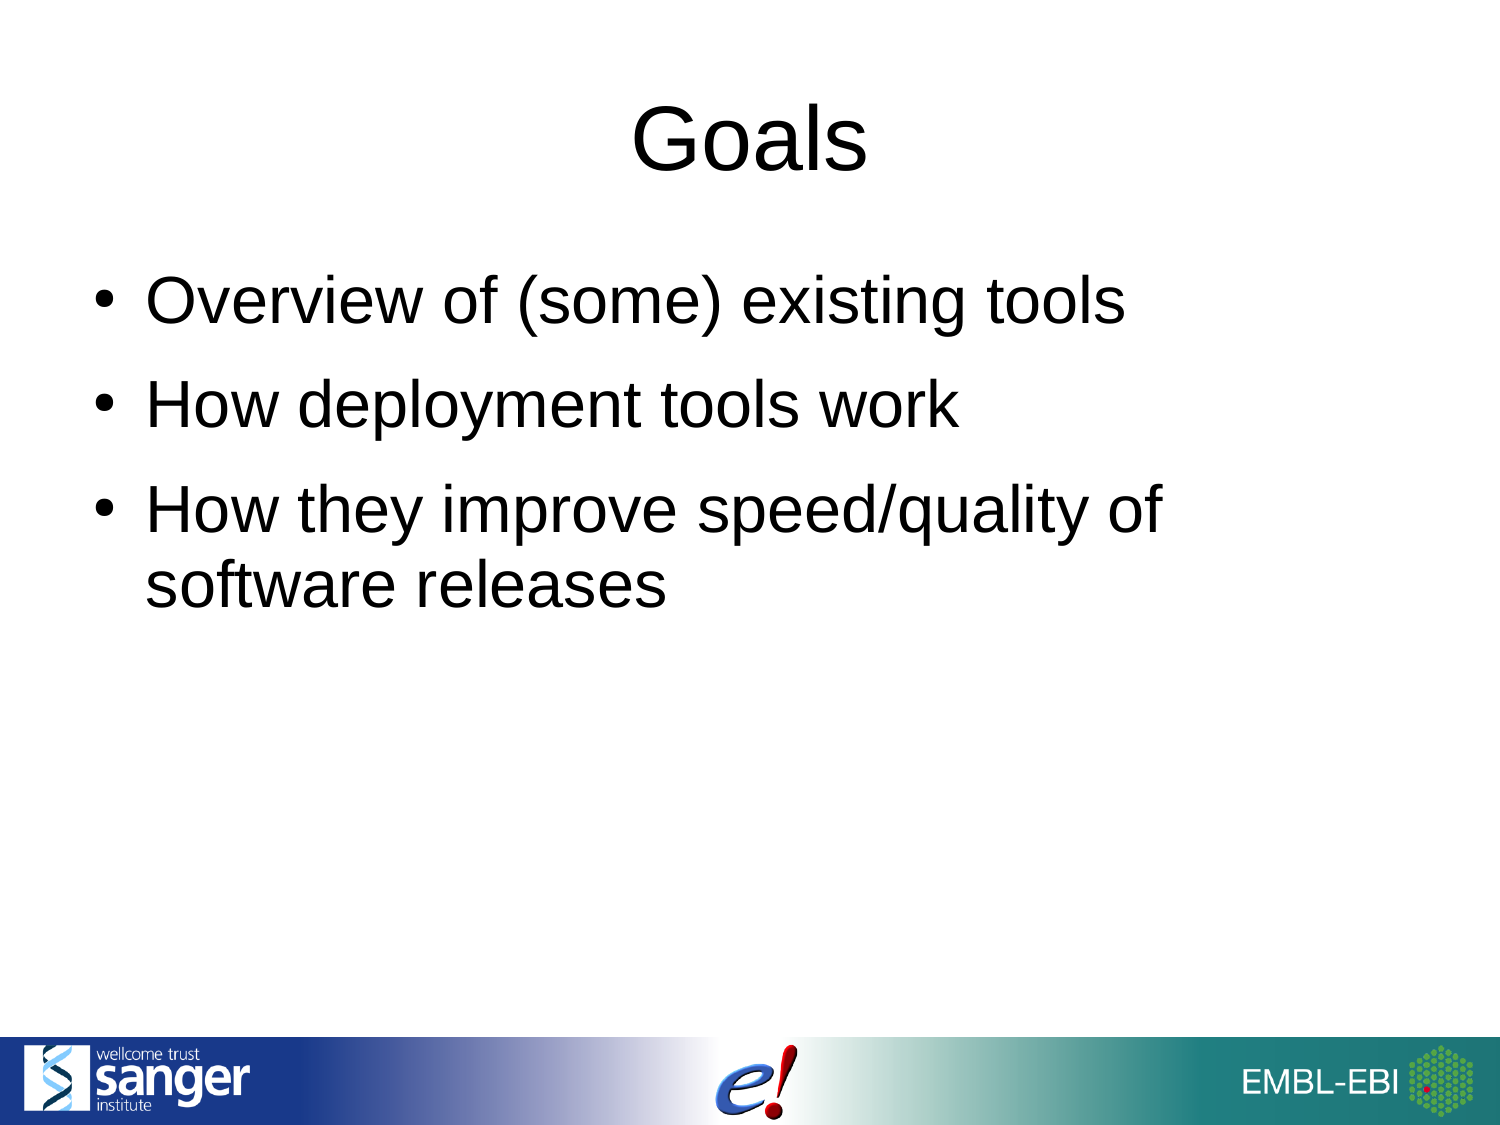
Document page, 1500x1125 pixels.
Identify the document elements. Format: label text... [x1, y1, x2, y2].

title Goals [75, 44, 1425, 233]
list Overview of (some) existing tools How deployment tools work How they improve speed/quality of software releases [75, 263, 1395, 916]
picture [0, 1037, 1500, 1125]
